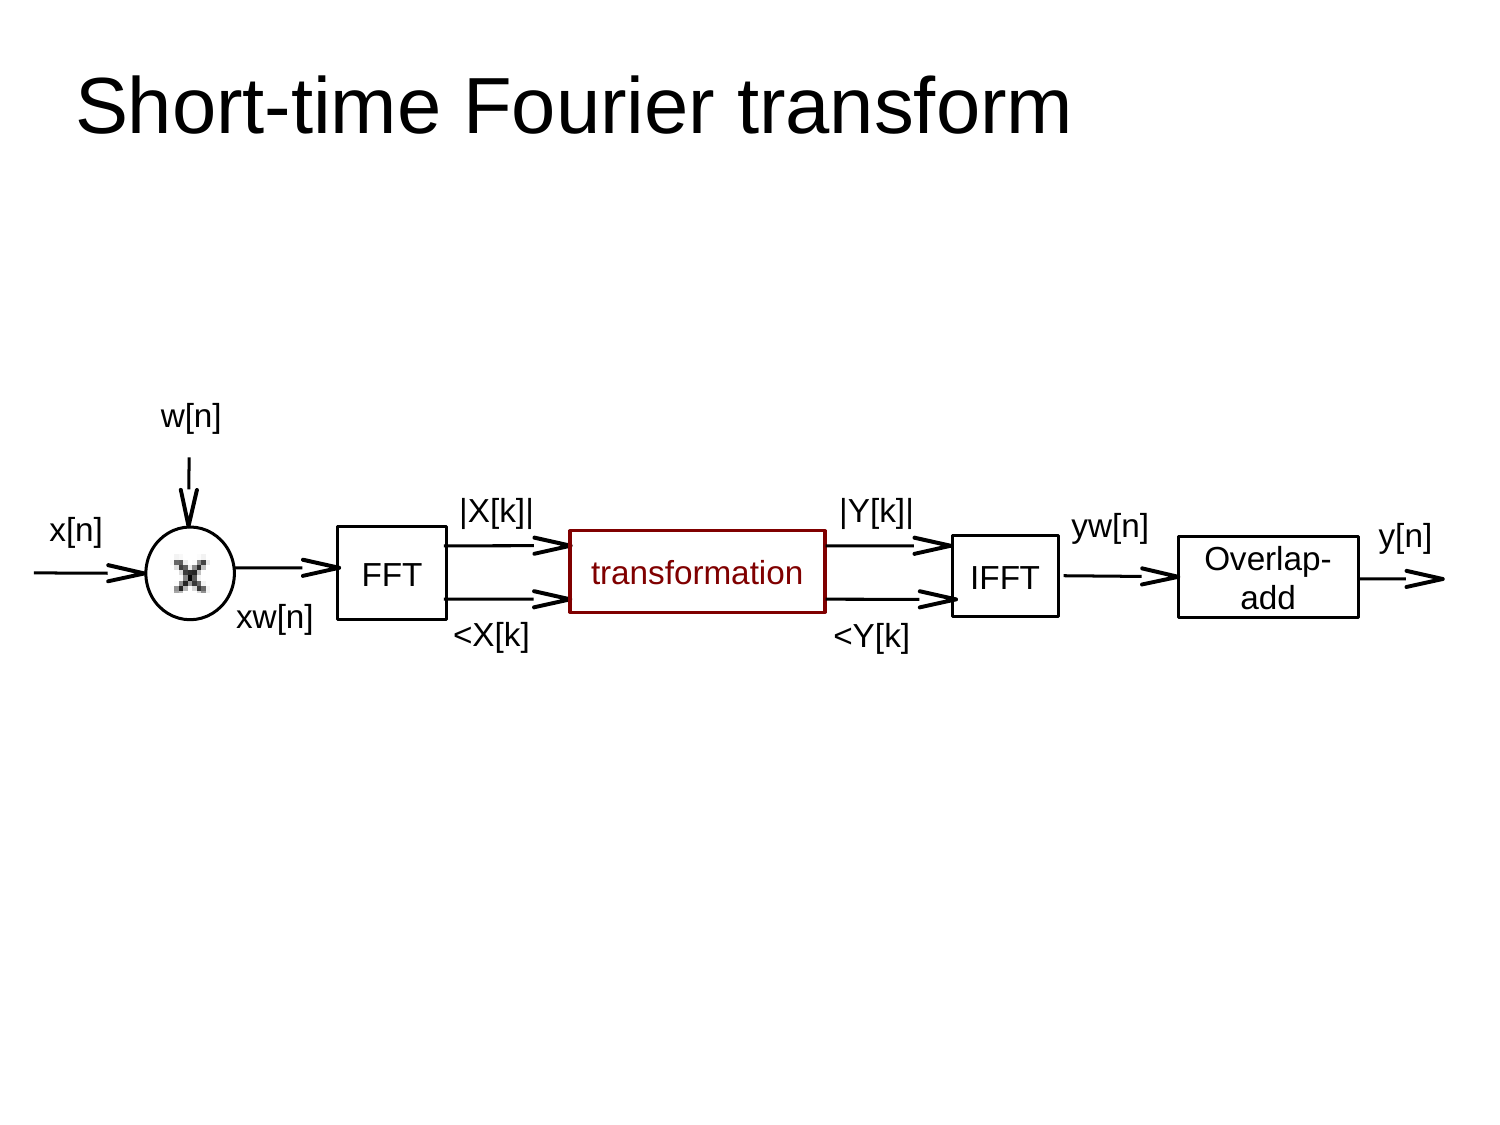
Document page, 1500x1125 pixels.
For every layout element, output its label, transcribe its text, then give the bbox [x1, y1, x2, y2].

text_box transformation [570, 530, 826, 613]
title Short-time Fourier transform [75, 12, 1426, 201]
text_box y[n] [1363, 510, 1448, 565]
text_box yw[n] [1056, 500, 1165, 556]
text_box Overlap-add [1178, 536, 1359, 618]
text_box IFFT [952, 535, 1059, 617]
text_box |Y[k]| [824, 485, 930, 541]
text_box <Y[k] [818, 609, 926, 665]
text_box xw[n] [221, 591, 329, 647]
text_box x[n] [34, 504, 118, 559]
text_box <X[k] [438, 609, 546, 665]
picture [161, 539, 216, 593]
text_box w[n] [146, 389, 237, 445]
text_box FFT [337, 526, 447, 620]
text_box |X[k]| [444, 485, 549, 541]
